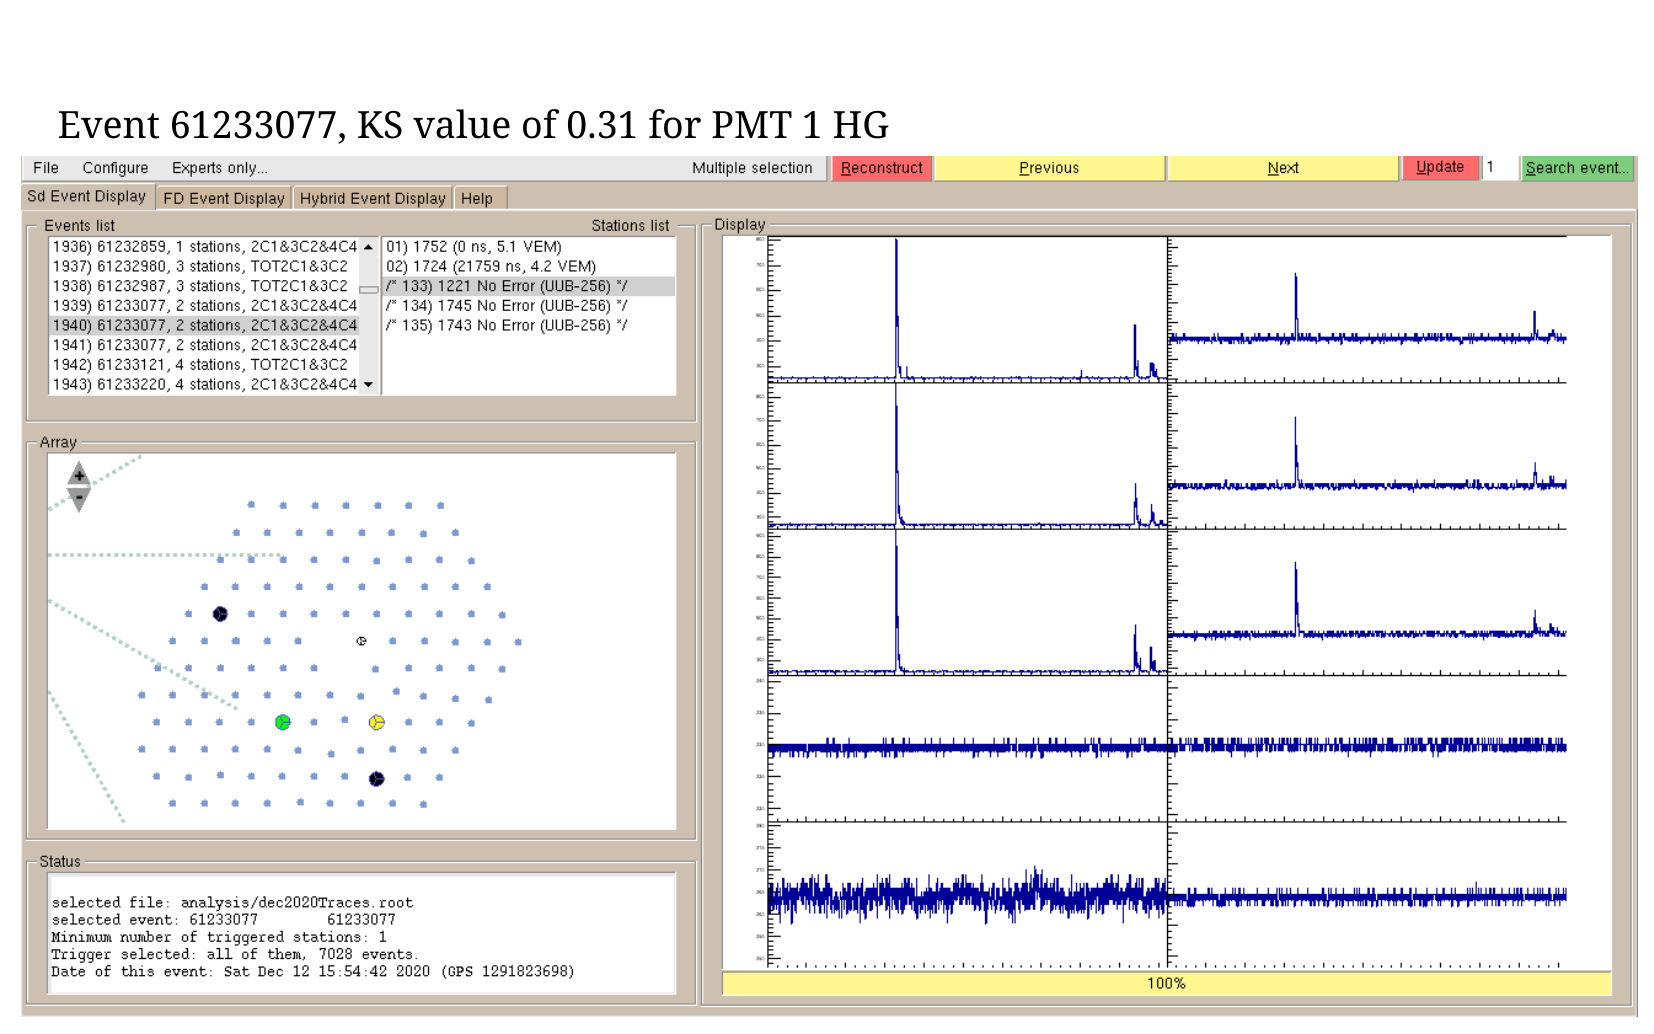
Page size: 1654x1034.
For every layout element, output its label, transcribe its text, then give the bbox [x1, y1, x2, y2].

text_box Event 61233077, KS value of 0.31 for PMT 1 HG [42, 91, 998, 151]
picture [21, 156, 1638, 1017]
